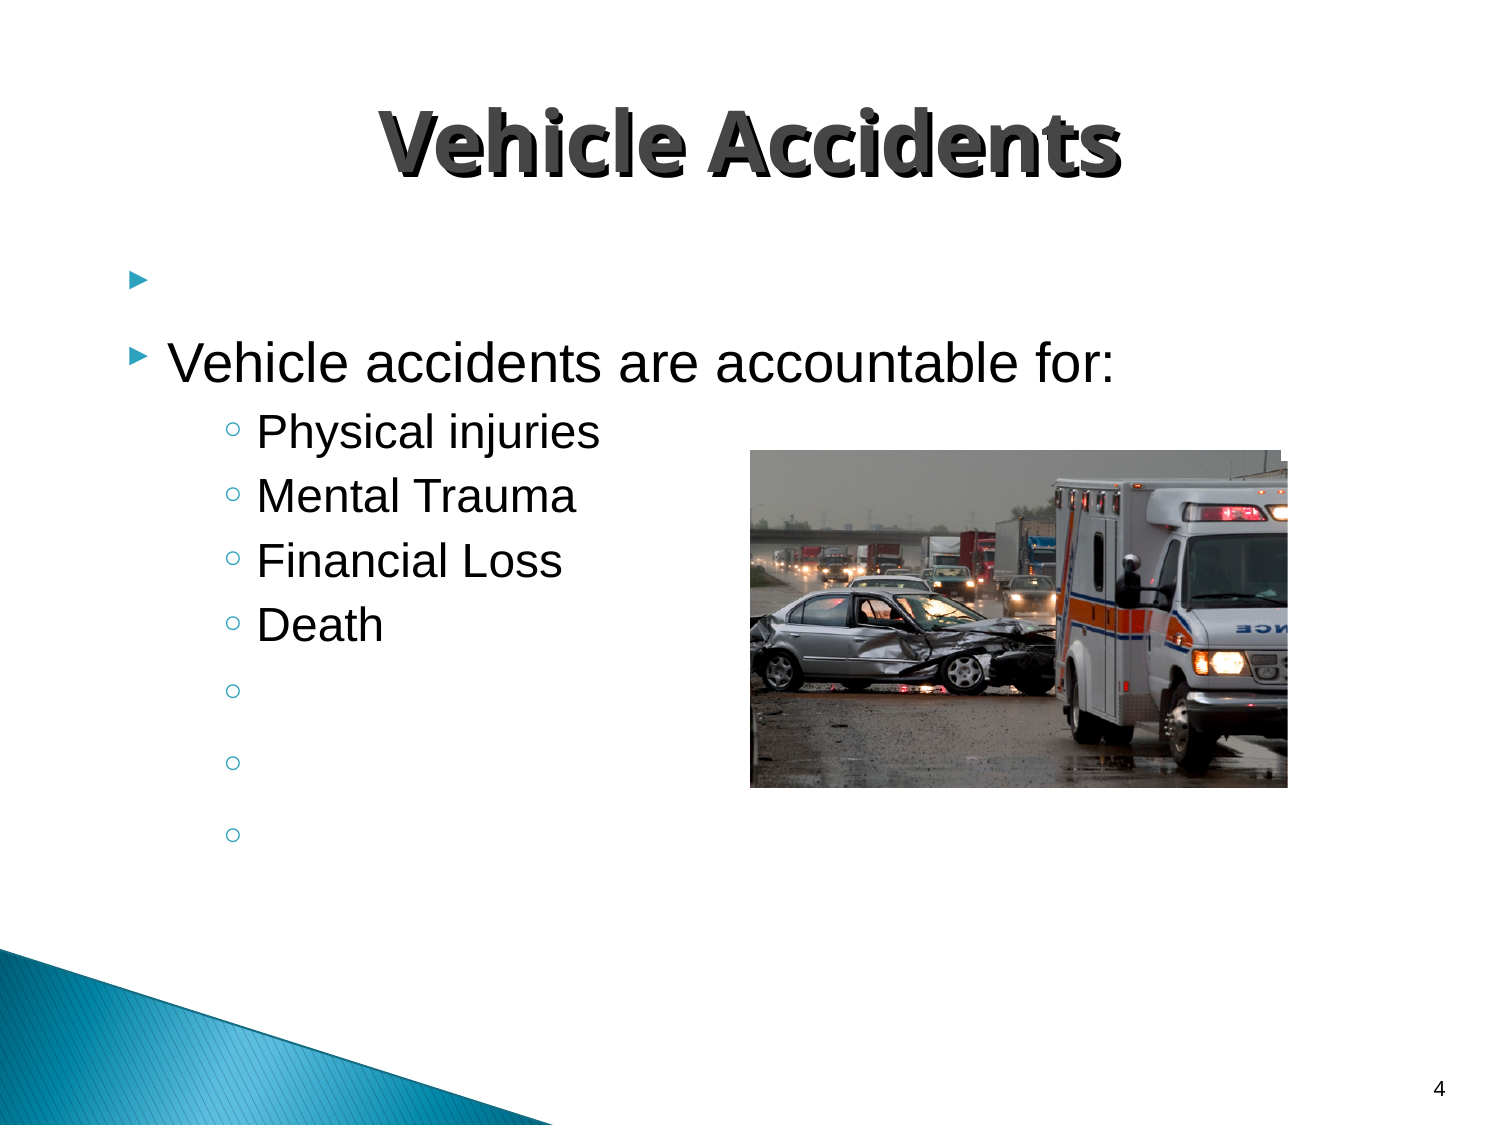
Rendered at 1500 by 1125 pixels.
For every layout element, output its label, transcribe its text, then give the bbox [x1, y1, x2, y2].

list Vehicle accidents are accountable for: Physical injuries Mental Trauma Financial Loss Death [75, 243, 1426, 986]
text_box [1418, 1051, 1479, 1112]
picture [750, 450, 1288, 788]
title Vehicle Accidents [75, 45, 1426, 233]
